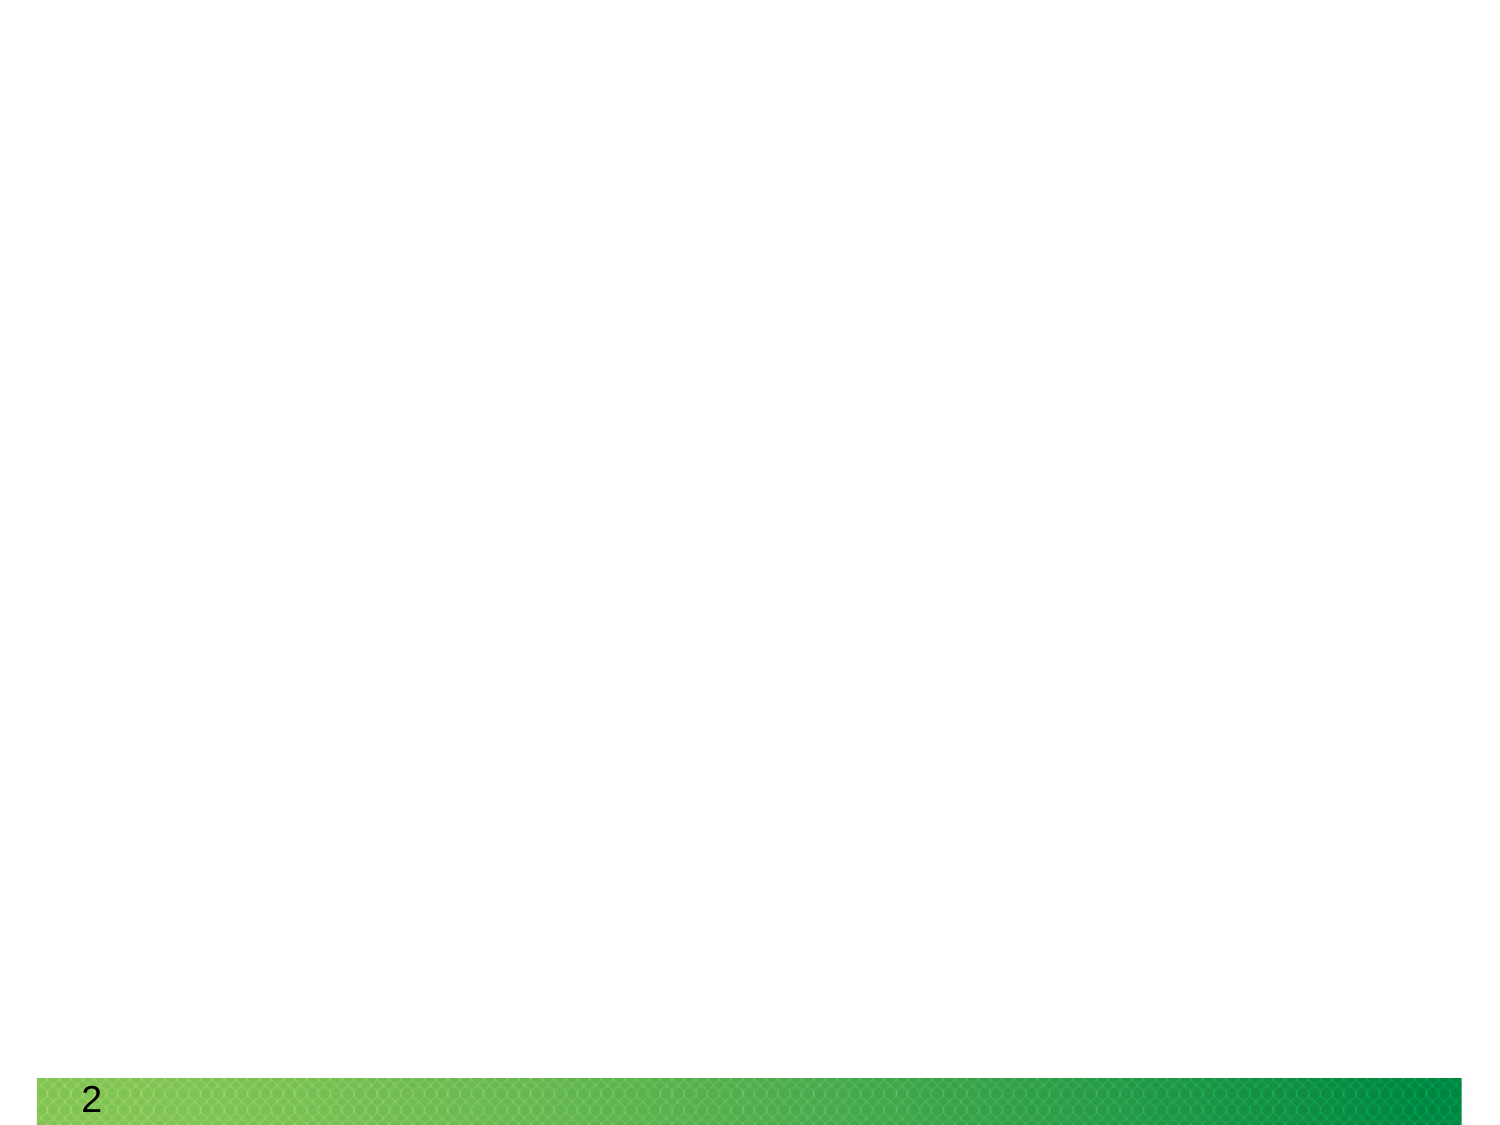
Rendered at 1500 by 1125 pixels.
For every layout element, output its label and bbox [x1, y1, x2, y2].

picture [36, 1078, 1462, 1125]
